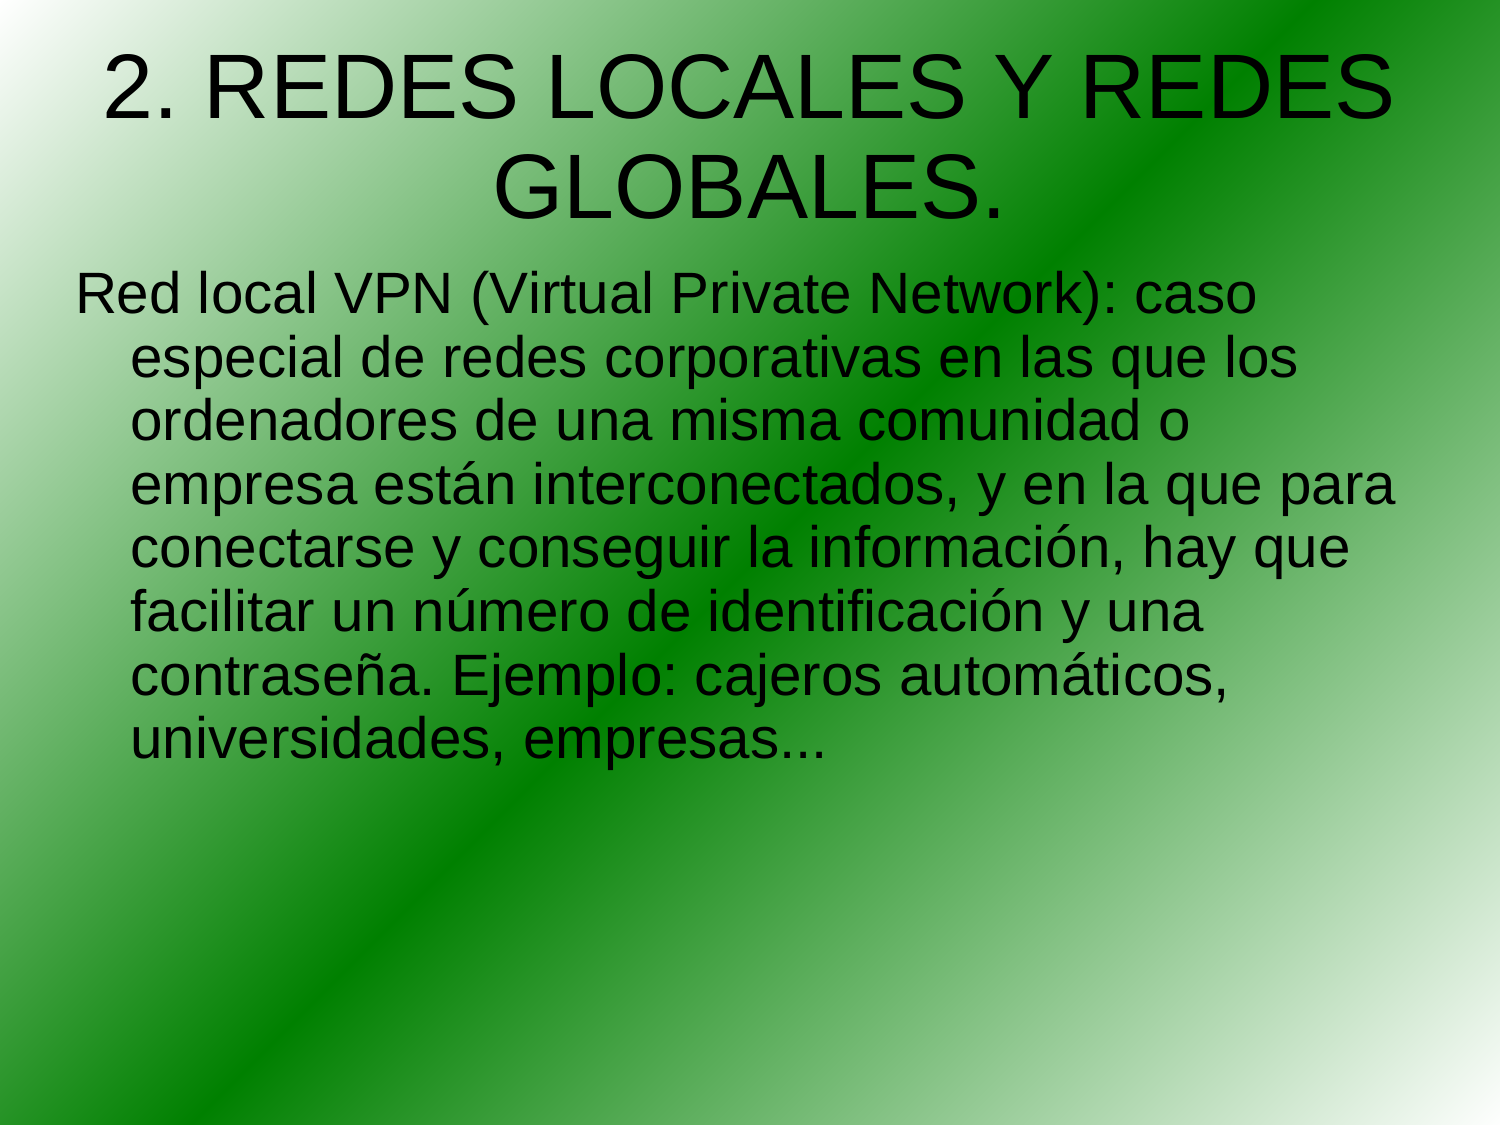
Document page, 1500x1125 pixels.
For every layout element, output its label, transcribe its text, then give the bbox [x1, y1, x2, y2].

list Red local VPN (Virtual Private Network): caso especial de redes corporativas en las que los ordenadores de una misma comunidad o empresa están interconectados, y en la que para conectarse y conseguir la información, hay que facilitar un número de identificación y una contraseña. Ejemplo: cajeros automáticos, universidades, empresas... [75, 262, 1425, 991]
title 2. REDES LOCALES Y REDES GLOBALES. [75, 25, 1425, 252]
